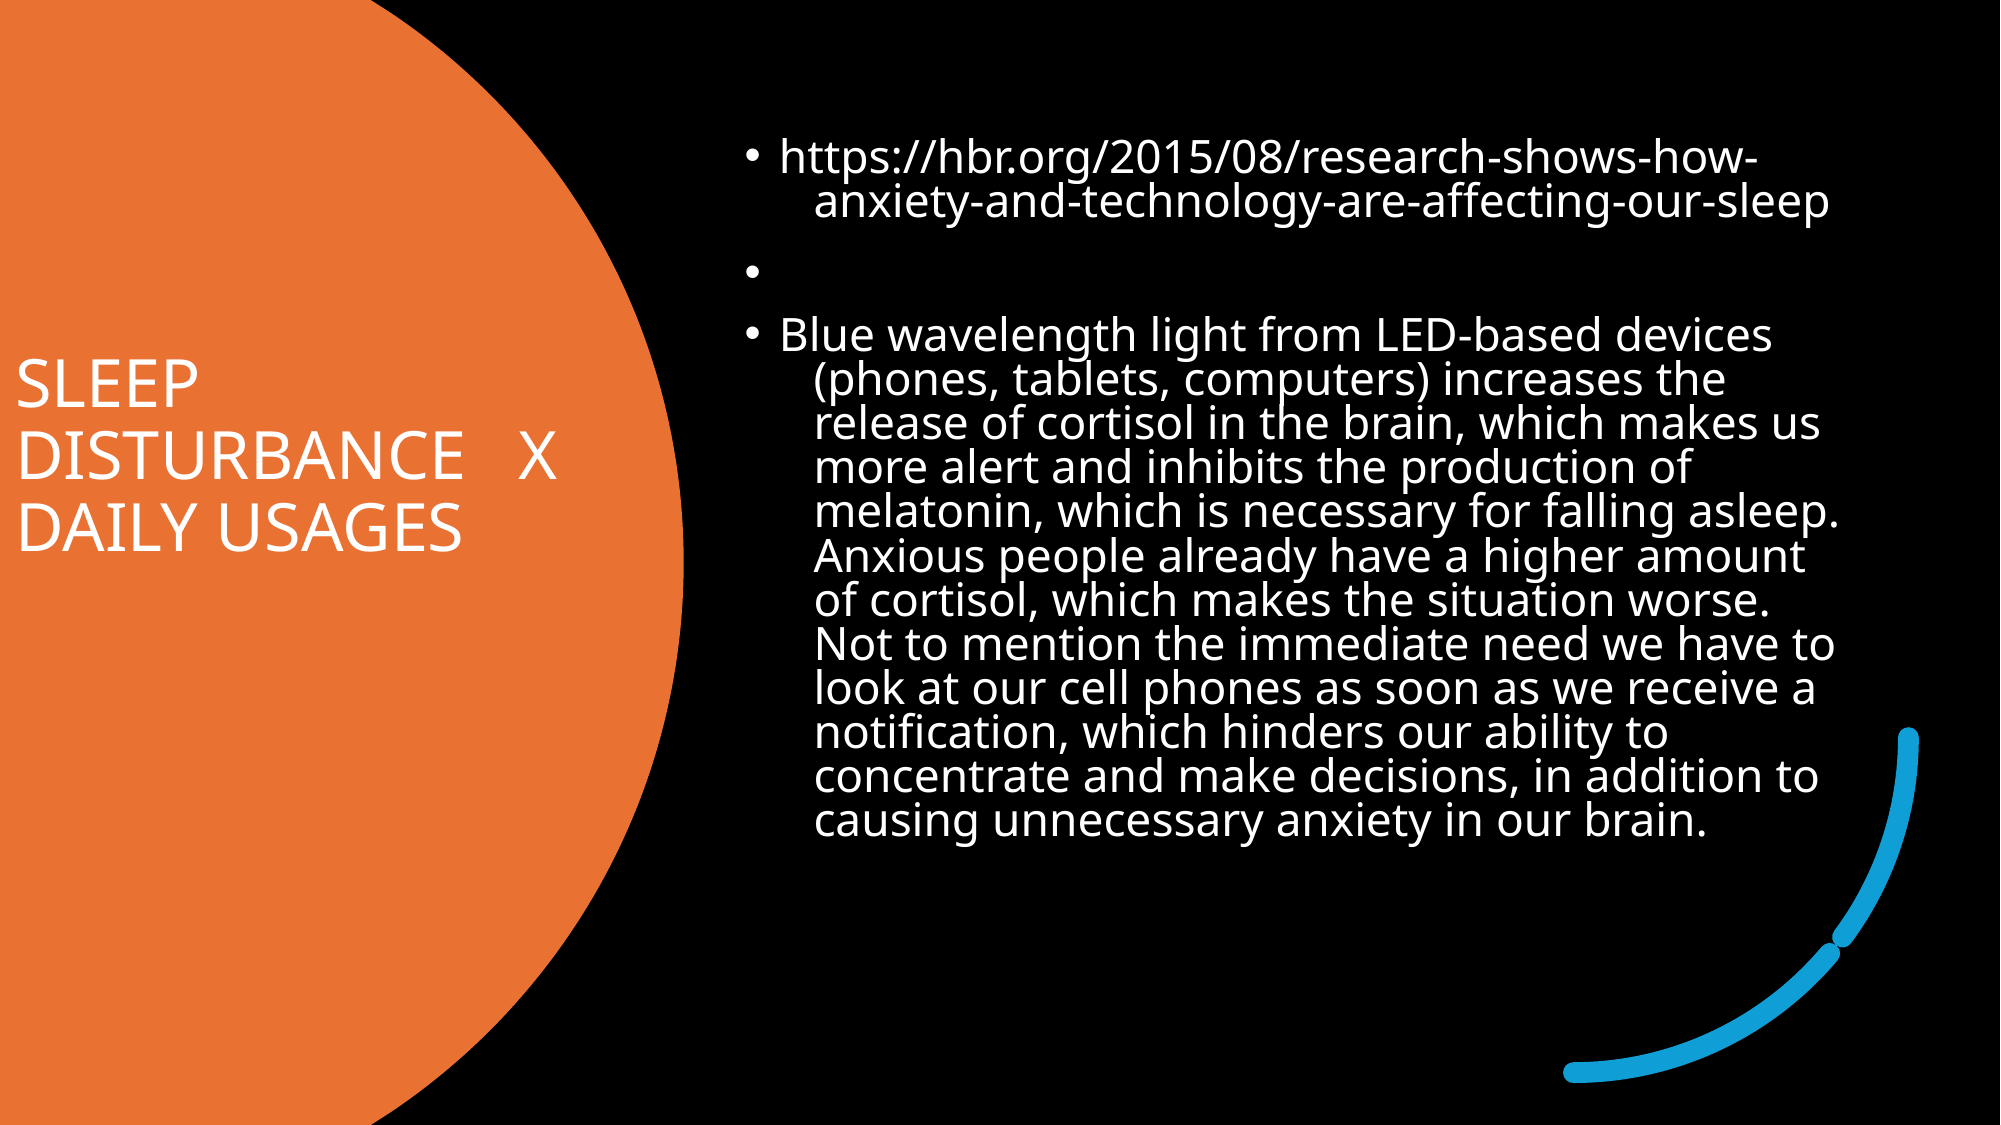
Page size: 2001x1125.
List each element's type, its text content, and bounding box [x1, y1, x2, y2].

text_box [0, 0, 2000, 1125]
title SLEEP DISTURBANCE X DAILY USAGES [0, 73, 684, 922]
list https://hbr.org/2015/08/research-shows-how-anxiety-and-technology-are-affecting-our-sleep Blue wavelength light from LED-based devices (phones, tablets, computers) increases the release of cortisol in the brain, which makes us more alert and inhibits the production of melatonin, which is necessary for falling asleep. Anxious people already have a higher amount of cortisol, which makes the situation worse. Not to mention the immediate need we have to look at our cell phones as soon as we receive a notification, which hinders our ability to concentrate and make decisions, in addition to causing unnecessary anxiety in our brain. [729, 97, 1863, 1014]
